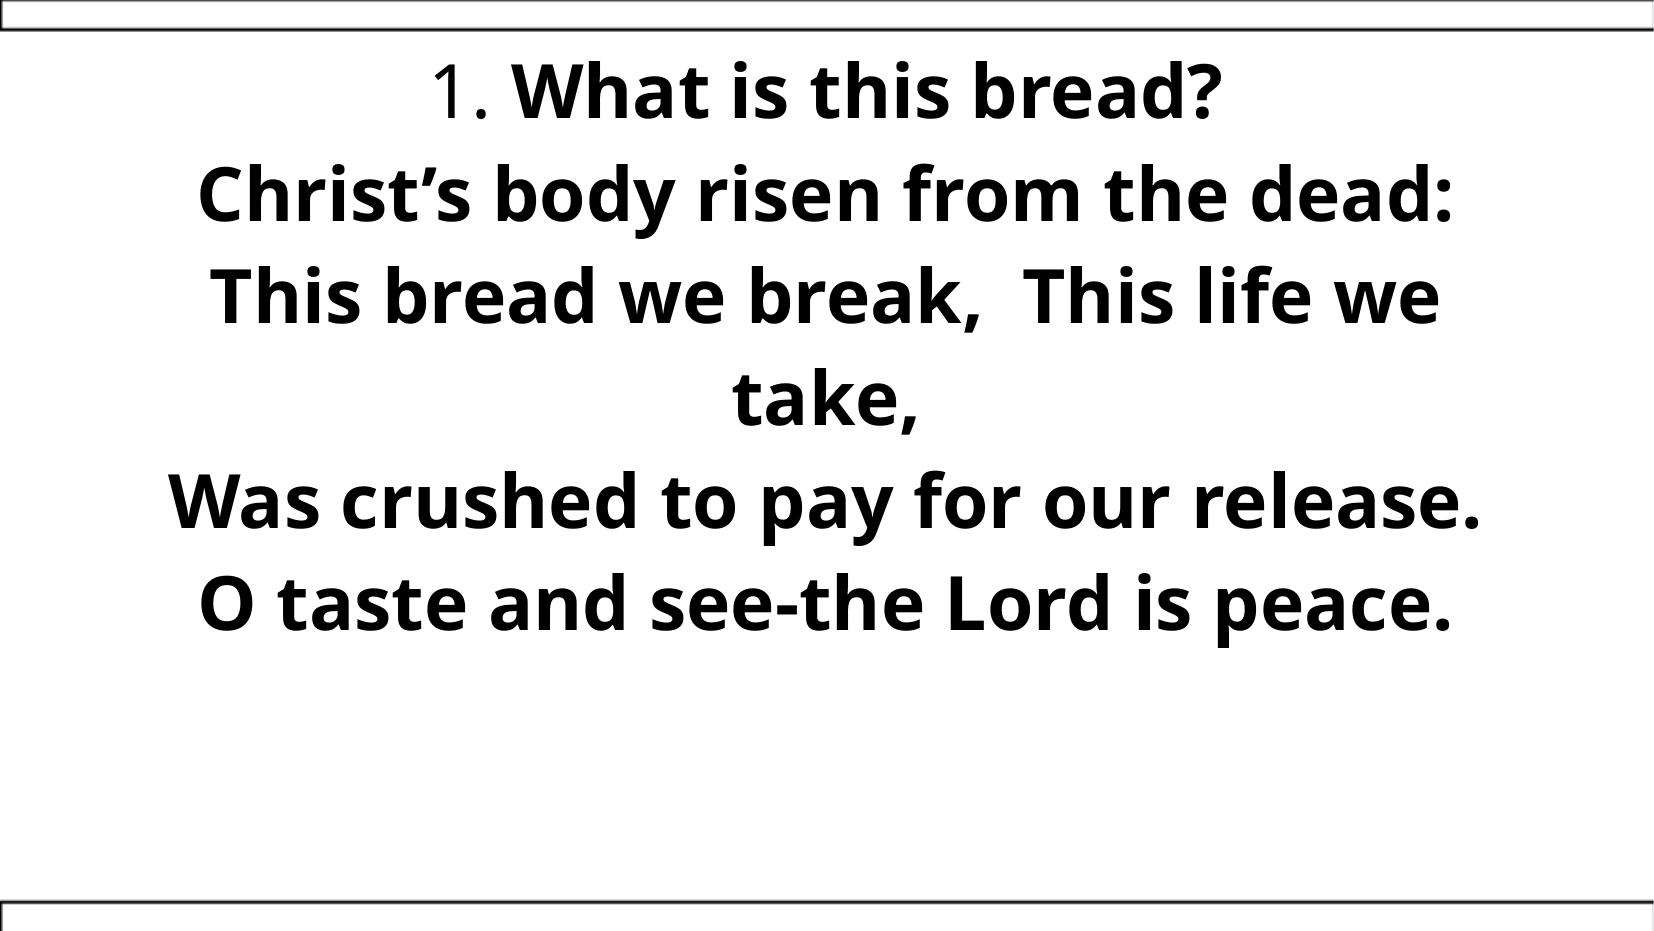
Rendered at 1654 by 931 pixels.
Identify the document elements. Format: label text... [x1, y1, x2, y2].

text_box 1. What is this bread? Christ’s body risen from the dead: This bread we break, This life we take, Was crushed to pay for our release. O taste and see-the Lord is peace. [106, 31, 1547, 546]
picture [0, 0, 1654, 931]
